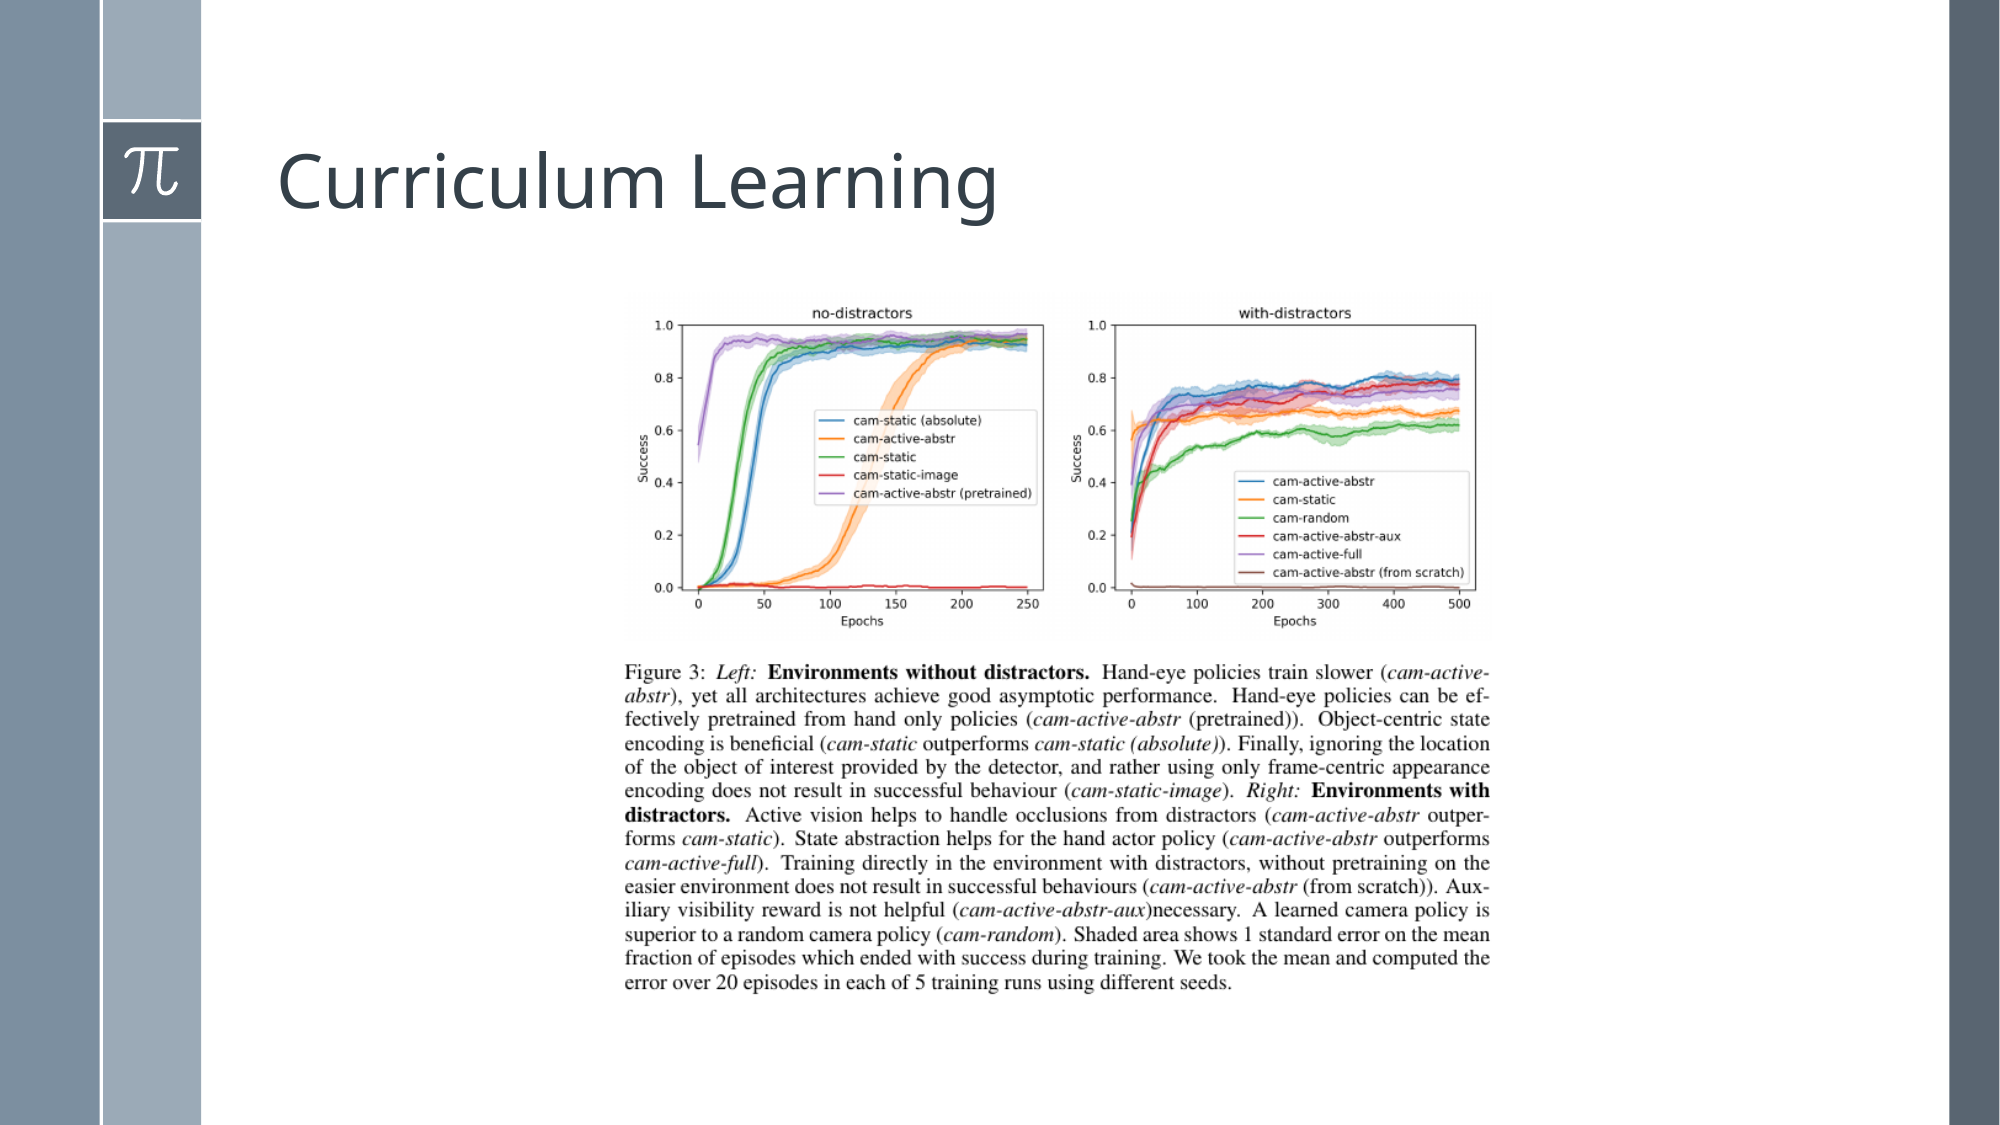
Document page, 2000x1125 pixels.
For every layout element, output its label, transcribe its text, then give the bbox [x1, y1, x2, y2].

text_box Curriculum Learning [261, 29, 1867, 233]
picture [607, 284, 1501, 1021]
